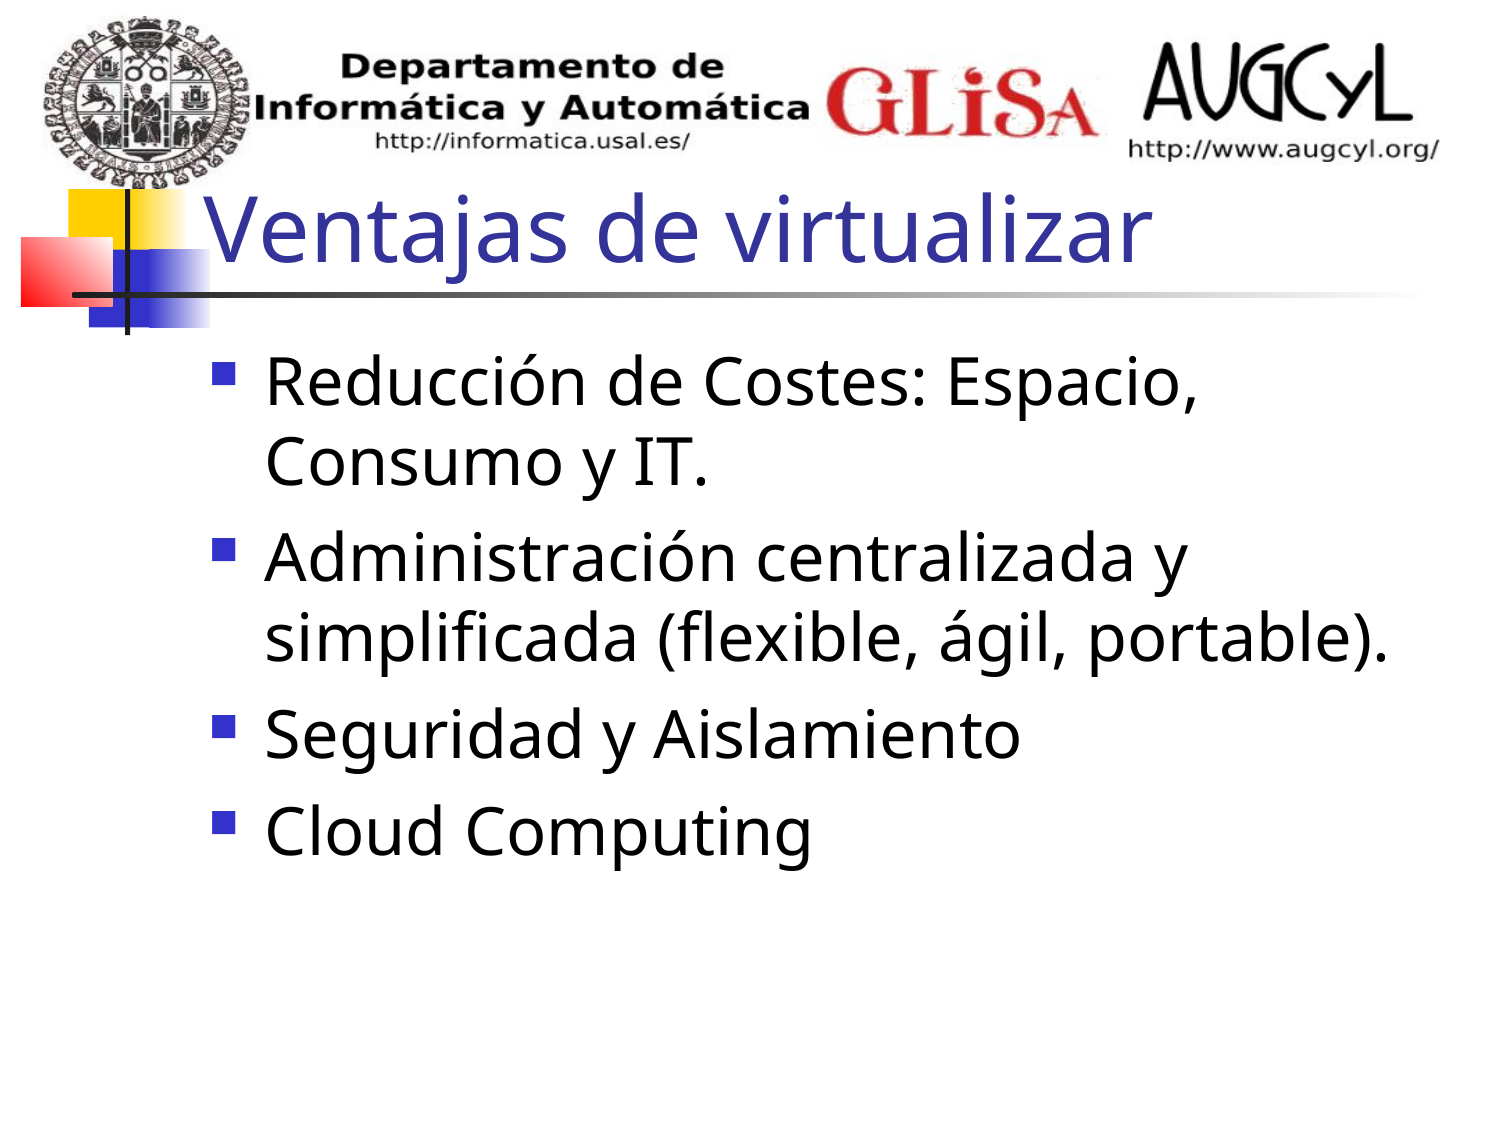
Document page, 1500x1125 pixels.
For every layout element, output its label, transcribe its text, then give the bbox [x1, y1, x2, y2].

list Reducción de Costes: Espacio, Consumo y IT. Administración centralizada y simplificada (flexible, ágil, portable). Seguridad y Aislamiento Cloud Computing [193, 331, 1469, 1090]
picture [41, 15, 1463, 189]
title Ventajas de virtualizar [188, 52, 1468, 289]
